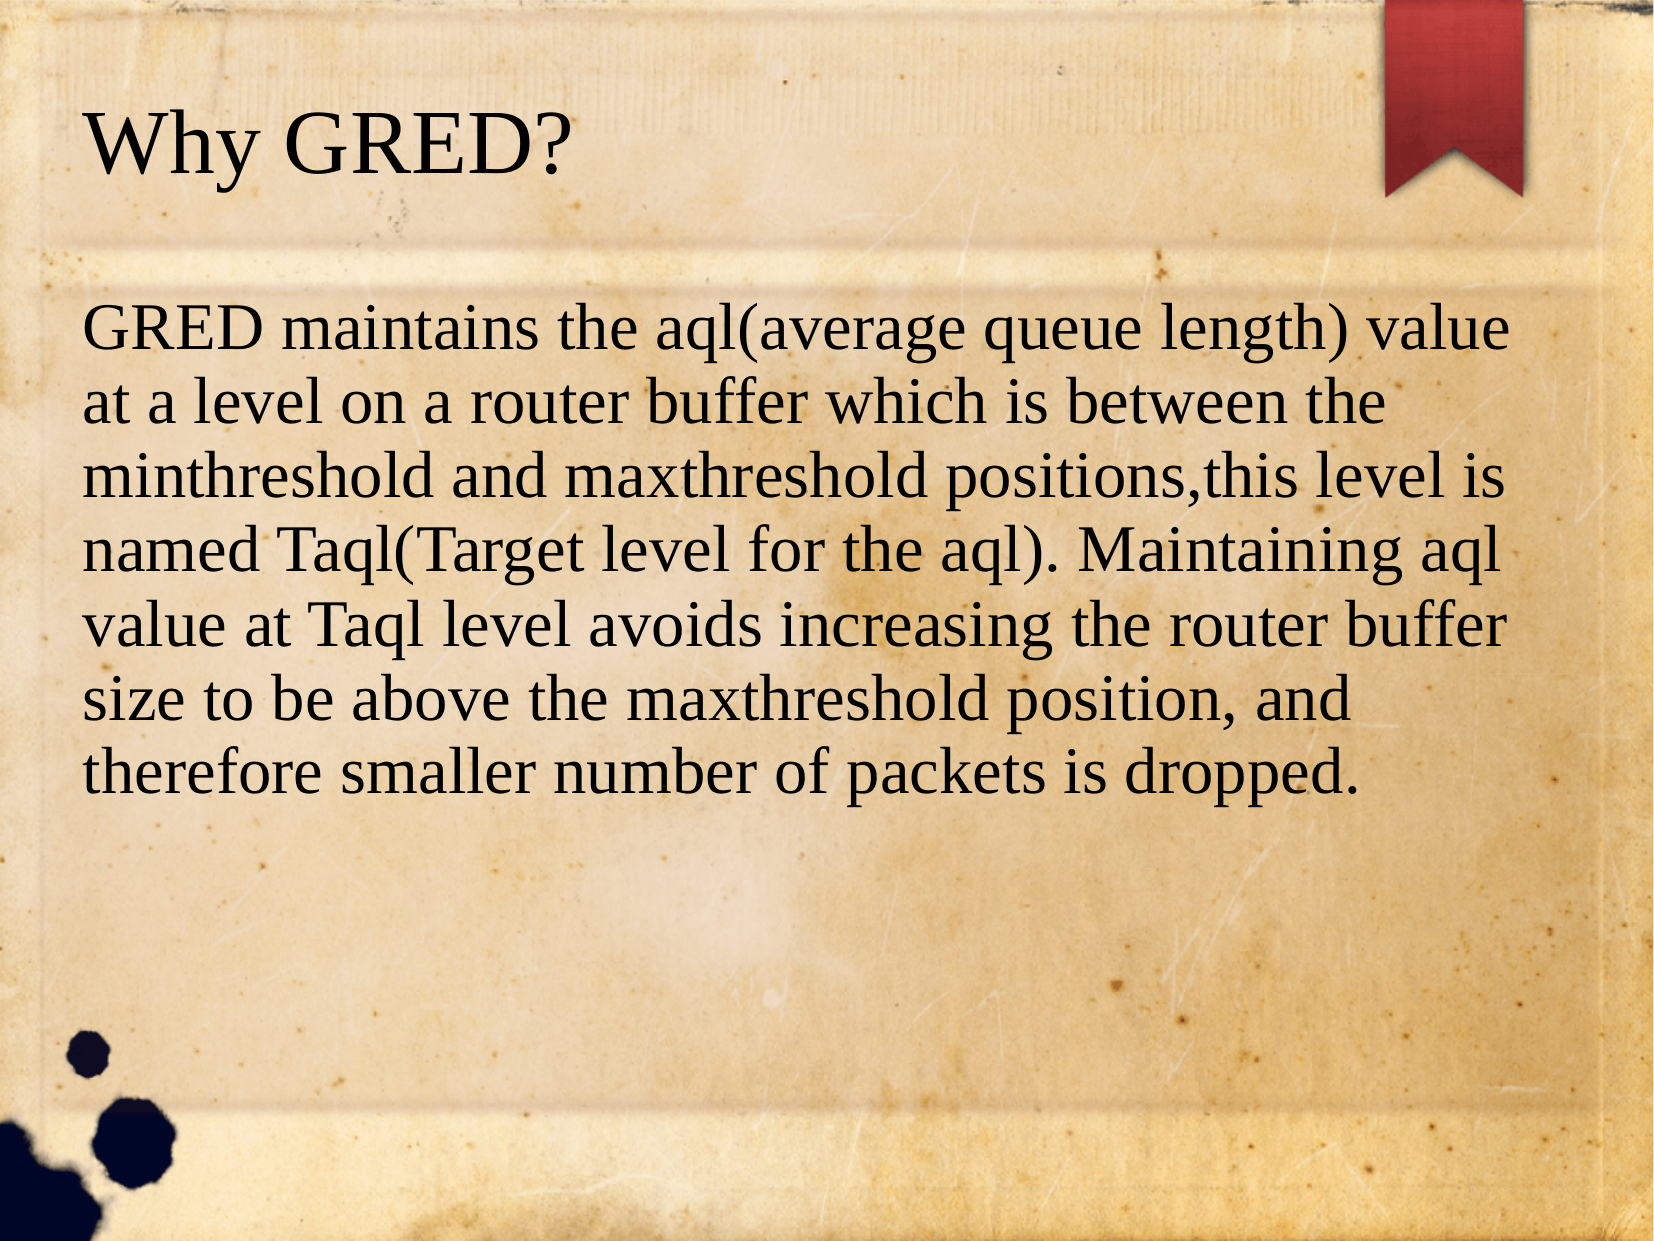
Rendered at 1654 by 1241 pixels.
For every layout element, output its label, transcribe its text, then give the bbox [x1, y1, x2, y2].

list GRED maintains the aql(average queue length) value at a level on a router buffer which is between the minthreshold and maxthreshold positions,this level is named Taql(Target level for the aql). Maintaining aql value at Taql level avoids increasing the router buffer size to be above the maxthreshold position, and therefore smaller number of packets is dropped. [82, 290, 1538, 1010]
title Why GRED? [82, 92, 1347, 194]
picture [0, 0, 1654, 1241]
